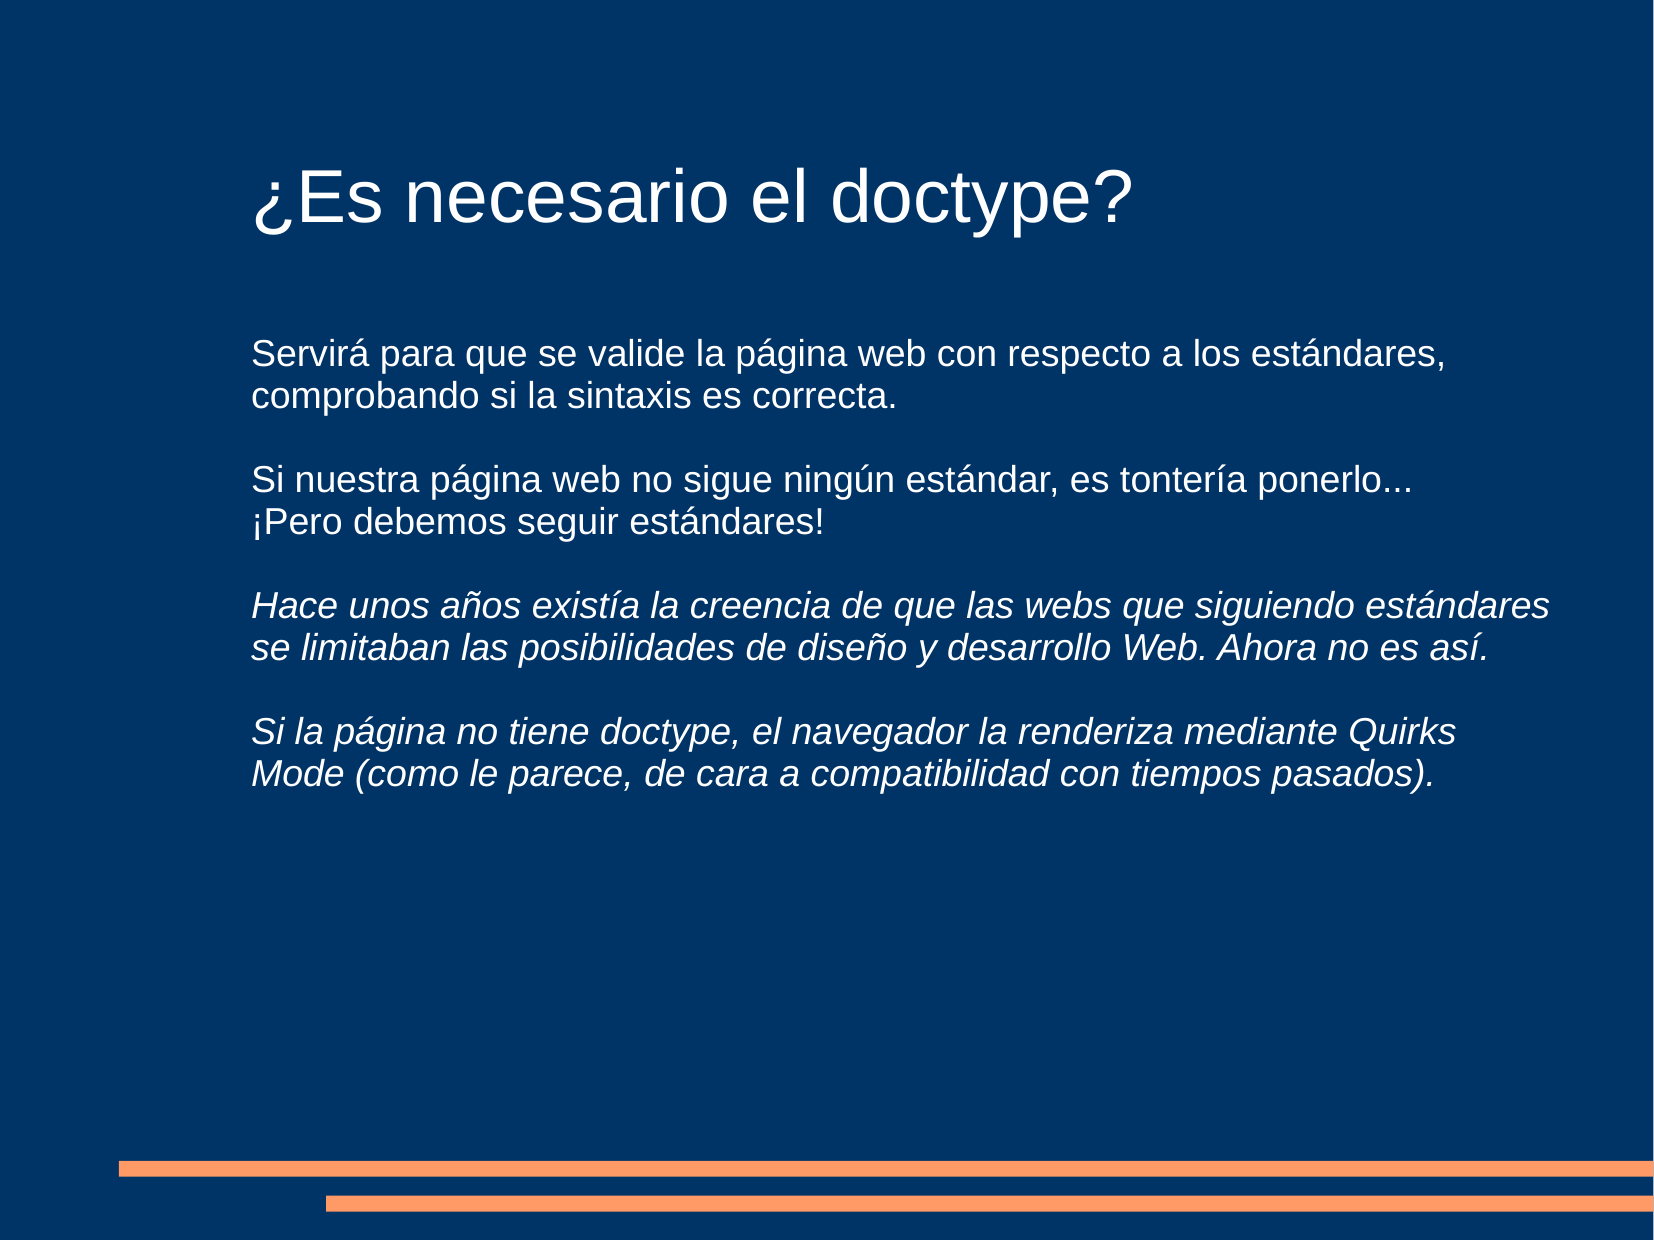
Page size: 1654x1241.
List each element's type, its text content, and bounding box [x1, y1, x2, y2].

text_box ¿Es necesario el doctype? [236, 147, 1359, 247]
text_box Servirá para que se valide la página web con respecto a los estándares, comprobando si la sintaxis es correcta. Si nuestra página web no sigue ningún estándar, es tontería ponerlo... ¡Pero debemos seguir estándares! Hace unos años existía la creencia de que las webs que siguiendo estándares se limitaban las posibilidades de diseño y desarrollo Web. Ahora no es así. Si la página no tiene doctype, el navegador la renderiza mediante Quirks Mode (como le parece, de cara a compatibilidad con tiempos pasados). [236, 324, 1568, 928]
